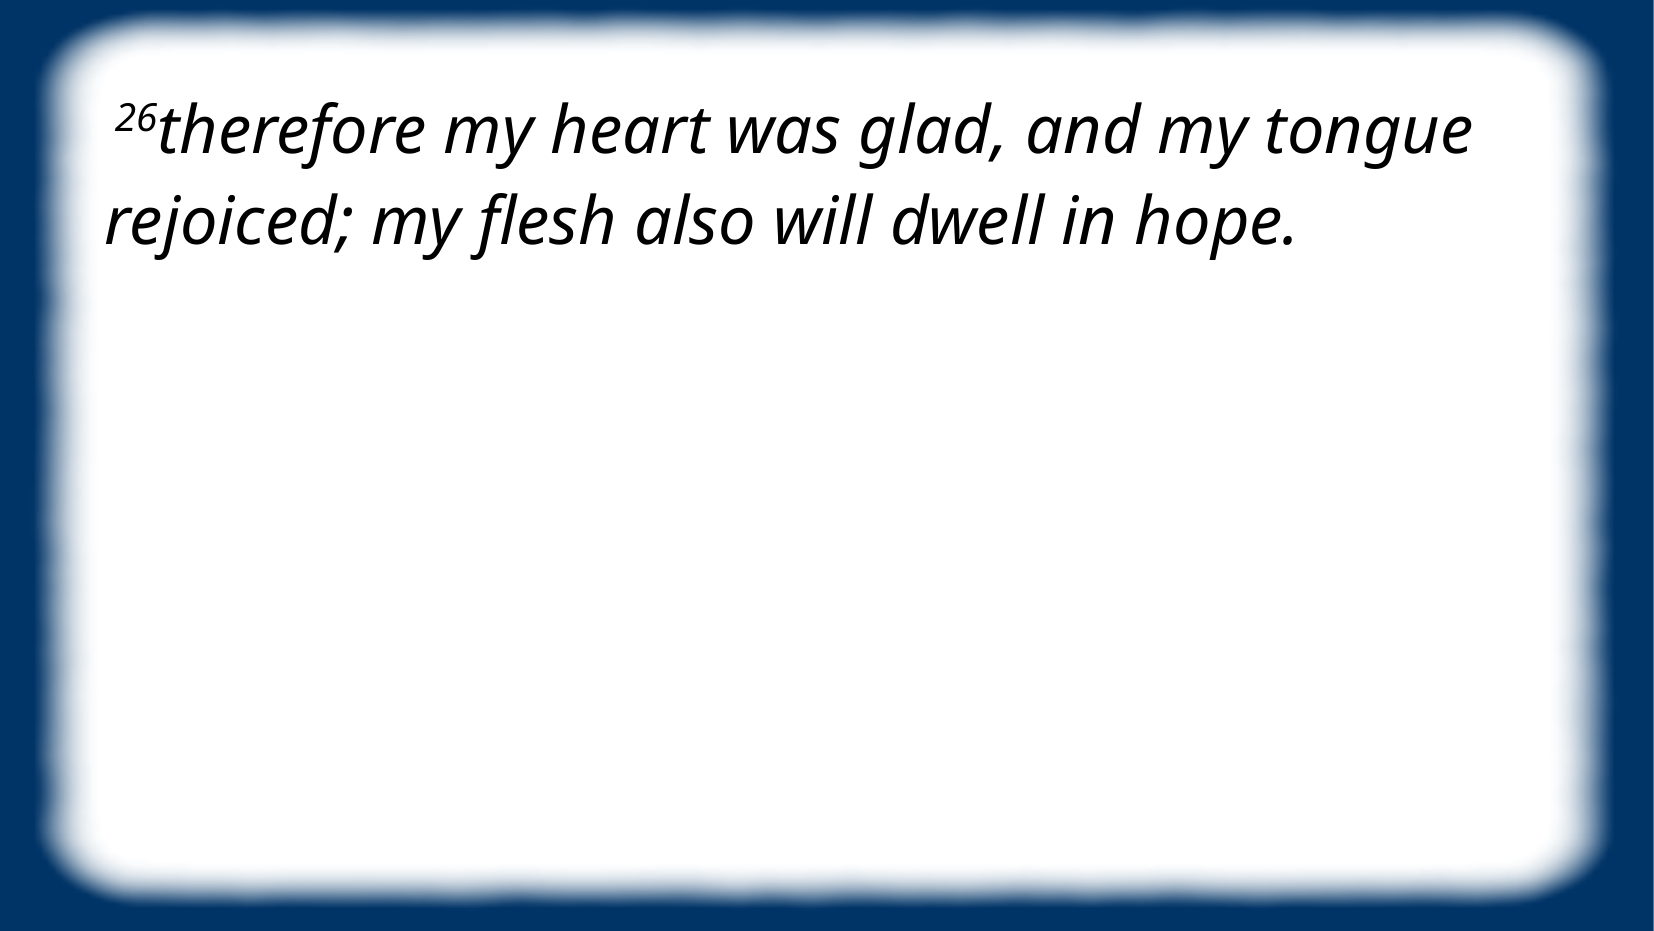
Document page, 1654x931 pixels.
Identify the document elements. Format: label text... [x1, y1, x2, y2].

text_box 26therefore my heart was glad, and my tongue rejoiced; my flesh also will dwell in hope. [90, 75, 1561, 301]
picture [0, 0, 1654, 931]
